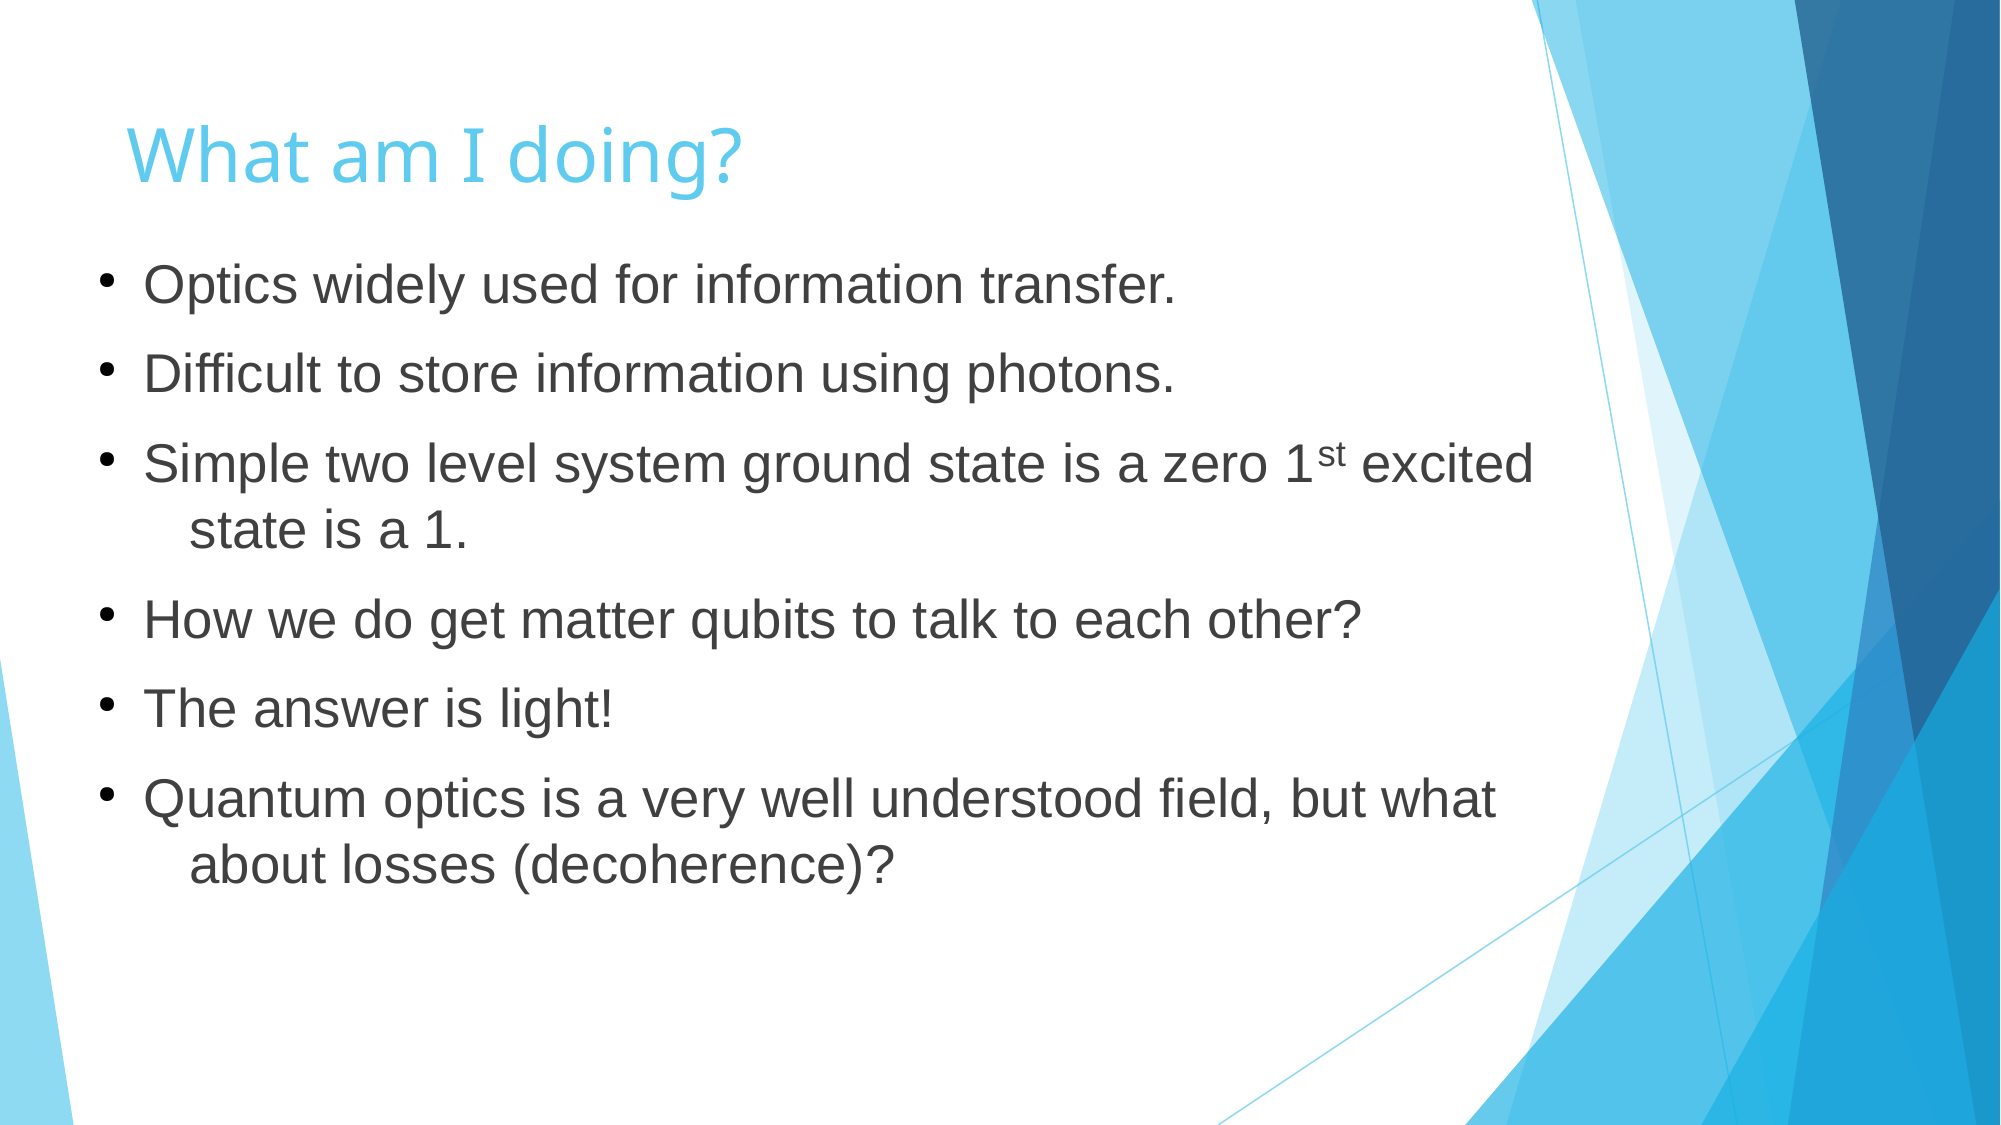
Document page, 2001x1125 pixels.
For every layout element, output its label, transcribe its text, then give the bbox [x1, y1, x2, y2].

list Optics widely used for information transfer. Difficult to store information using photons. Simple two level system ground state is a zero 1st excited state is a 1. How we do get matter qubits to talk to each other? The answer is light! Quantum optics is a very well understood field, but what about losses (decoherence)? [97, 248, 1584, 901]
title What am I doing? [111, 99, 1522, 248]
